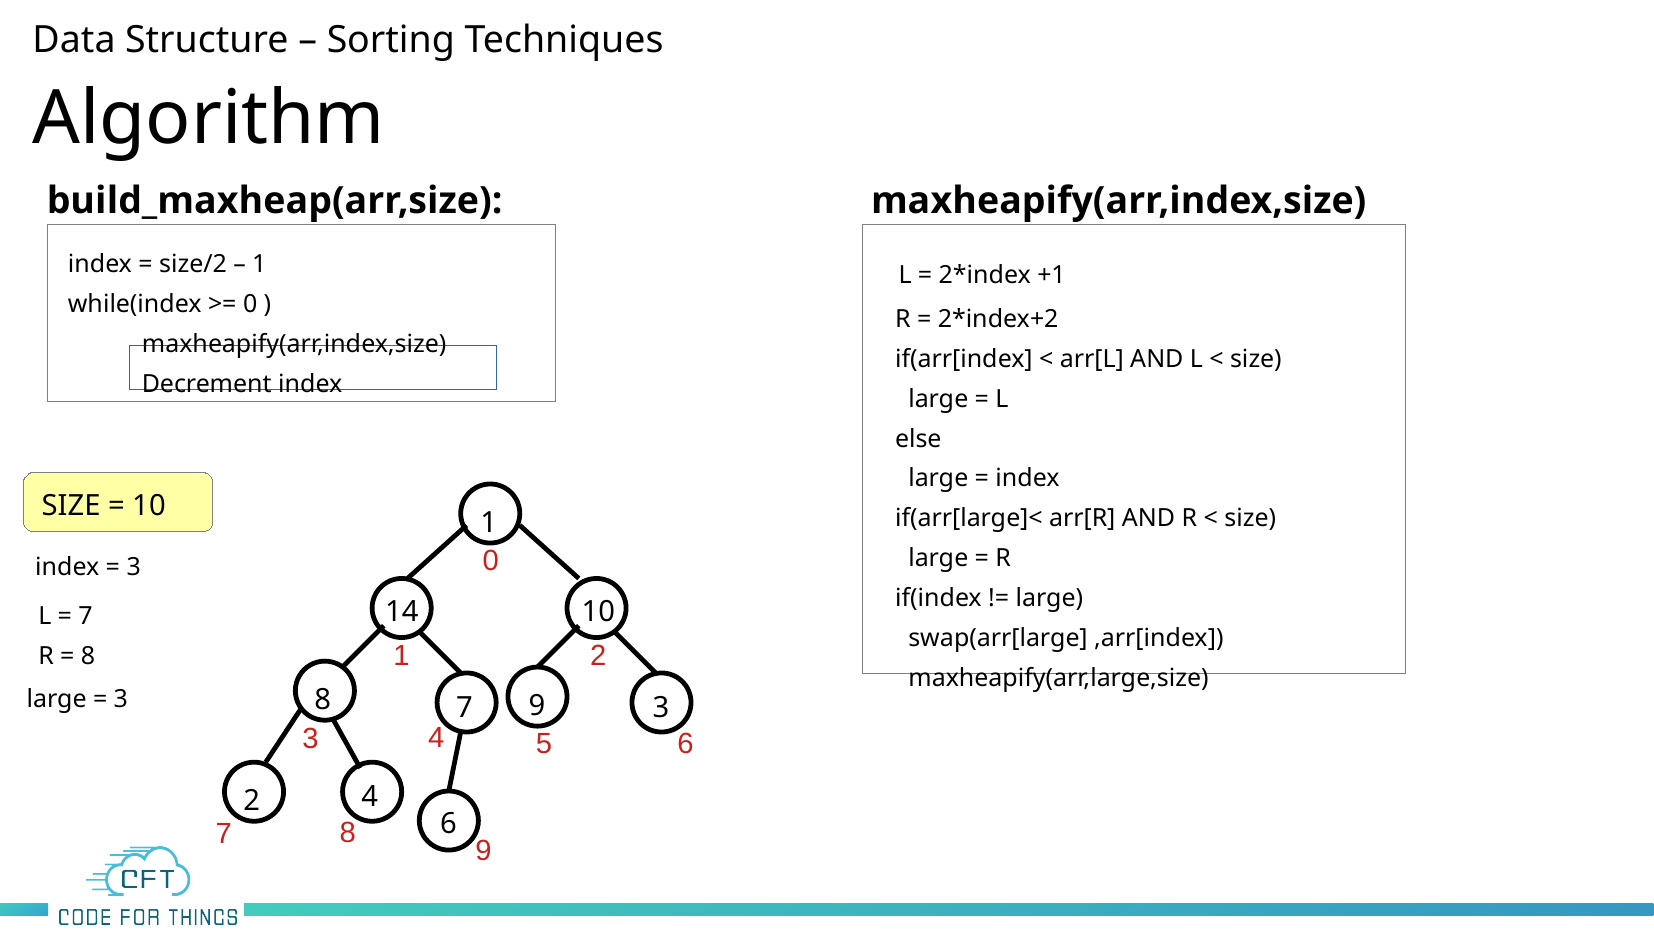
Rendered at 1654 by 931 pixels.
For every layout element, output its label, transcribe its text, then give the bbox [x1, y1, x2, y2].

text_box 2 [228, 772, 277, 822]
text_box 14 [370, 582, 438, 632]
text_box [507, 680, 513, 714]
text_box [646, 728, 662, 733]
text_box [474, 805, 479, 837]
text_box [437, 687, 441, 713]
text_box [23, 472, 213, 532]
text_box [395, 773, 402, 811]
text_box 10 [566, 582, 634, 632]
text_box 7 [200, 809, 247, 857]
text_box [419, 803, 425, 838]
text_box 3 [287, 714, 293, 724]
text_box 4 [346, 768, 395, 818]
text_box 3 [637, 678, 686, 728]
text_box [562, 680, 568, 714]
picture [59, 846, 237, 925]
text_box L = 7 [0, 590, 189, 630]
text_box large = 3 [0, 673, 178, 723]
text_box [862, 224, 1406, 674]
text_box [468, 483, 512, 493]
text_box [686, 686, 692, 719]
text_box 4 [413, 713, 460, 762]
text_box [371, 818, 386, 822]
text_box SIZE = 10 [26, 476, 207, 526]
text_box 6 [662, 719, 709, 768]
text_box build_maxheap(arr,size): [32, 165, 650, 225]
text_box [277, 773, 284, 811]
text_box 1 [458, 493, 525, 544]
text_box 9 [513, 677, 562, 727]
text_box index = size/2 – 1 while(index >= 0 ) maxheapify(arr,index,size) Decrement index [53, 238, 508, 402]
text_box L = 2*index +1 R = 2*index+2 if(arr[index] < arr[L] AND L < size) large = L else large = index if(arr[large]< arr[R] AND R < size) large = R if(index != large) swap(arr[large] ,arr[index]) maxheapify(arr,large,size) [874, 236, 1371, 647]
text_box 1 [378, 631, 425, 680]
text_box 6 [425, 795, 474, 845]
text_box [47, 224, 556, 402]
text_box [348, 672, 355, 710]
text_box 9 [460, 826, 507, 875]
text_box [432, 845, 466, 851]
text_box [631, 686, 637, 719]
text_box 0 [467, 536, 514, 585]
text_box [515, 667, 560, 677]
text_box [450, 672, 484, 678]
text_box 8 [324, 808, 371, 857]
text_box 5 [521, 719, 567, 768]
text_box [342, 778, 346, 806]
text_box 2 [575, 631, 622, 680]
text_box [433, 791, 464, 795]
text_box index = 3 [0, 541, 186, 590]
text_box 8 [299, 671, 348, 721]
text_box [302, 661, 347, 671]
title Data Structure – Sorting Techniques Algorithm [32, 12, 1184, 166]
text_box maxheapify(arr,index,size) [856, 166, 1571, 225]
text_box [295, 676, 299, 705]
text_box [232, 762, 276, 772]
text_box 7 [441, 678, 490, 728]
text_box [460, 728, 482, 733]
text_box 3 [287, 714, 334, 763]
text_box [645, 672, 678, 678]
text_box [387, 578, 416, 582]
text_box R = 8 [0, 630, 189, 680]
text_box [490, 684, 497, 721]
text_box [224, 777, 228, 806]
text_box [362, 762, 390, 768]
text_box [582, 578, 611, 582]
